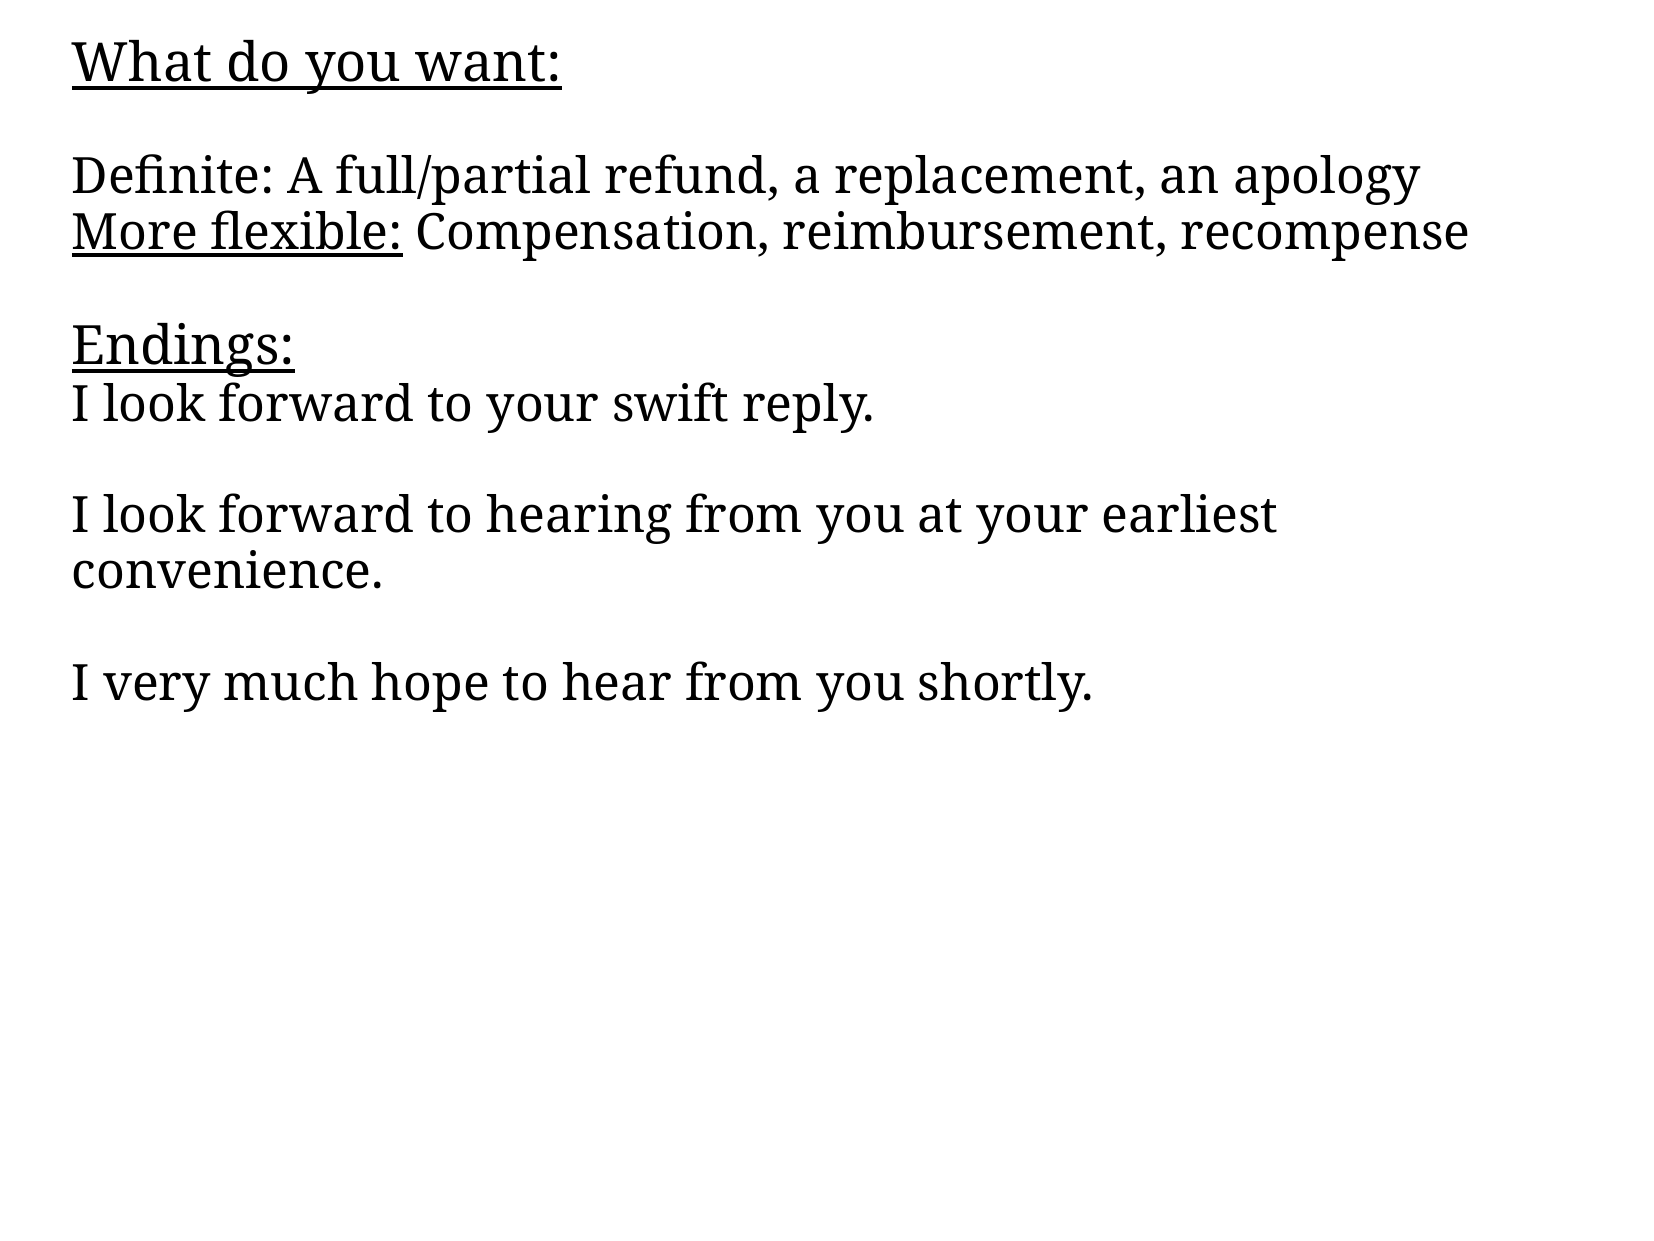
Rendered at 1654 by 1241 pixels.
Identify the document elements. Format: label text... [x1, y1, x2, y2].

text_box What do you want: Definite: A full/partial refund, a replacement, an apology More flexible: Compensation, reimbursement, recompense Endings: I look forward to your swift reply. I look forward to hearing from you at your earliest convenience. I very much hope to hear from you shortly. [71, 31, 1560, 1140]
